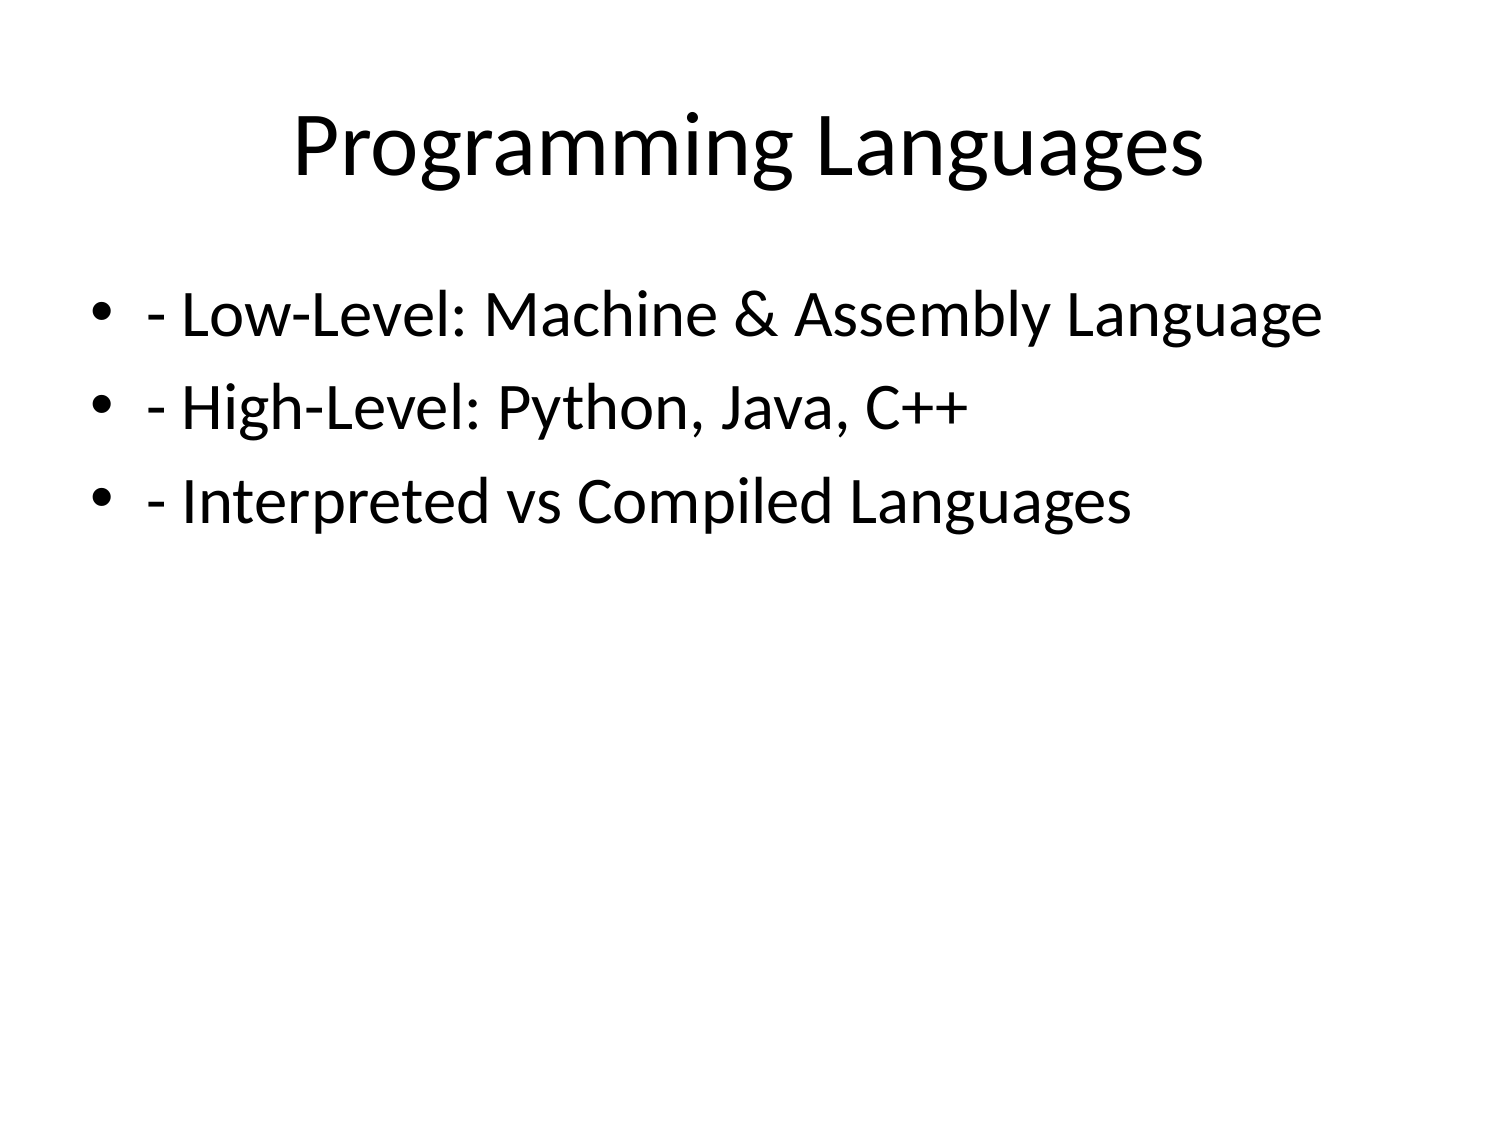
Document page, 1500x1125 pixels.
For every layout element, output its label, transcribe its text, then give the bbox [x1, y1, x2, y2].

title Programming Languages [75, 45, 1425, 233]
list - Low-Level: Machine & Assembly Language - High-Level: Python, Java, C++ - Interpreted vs Compiled Languages [75, 262, 1425, 1005]
